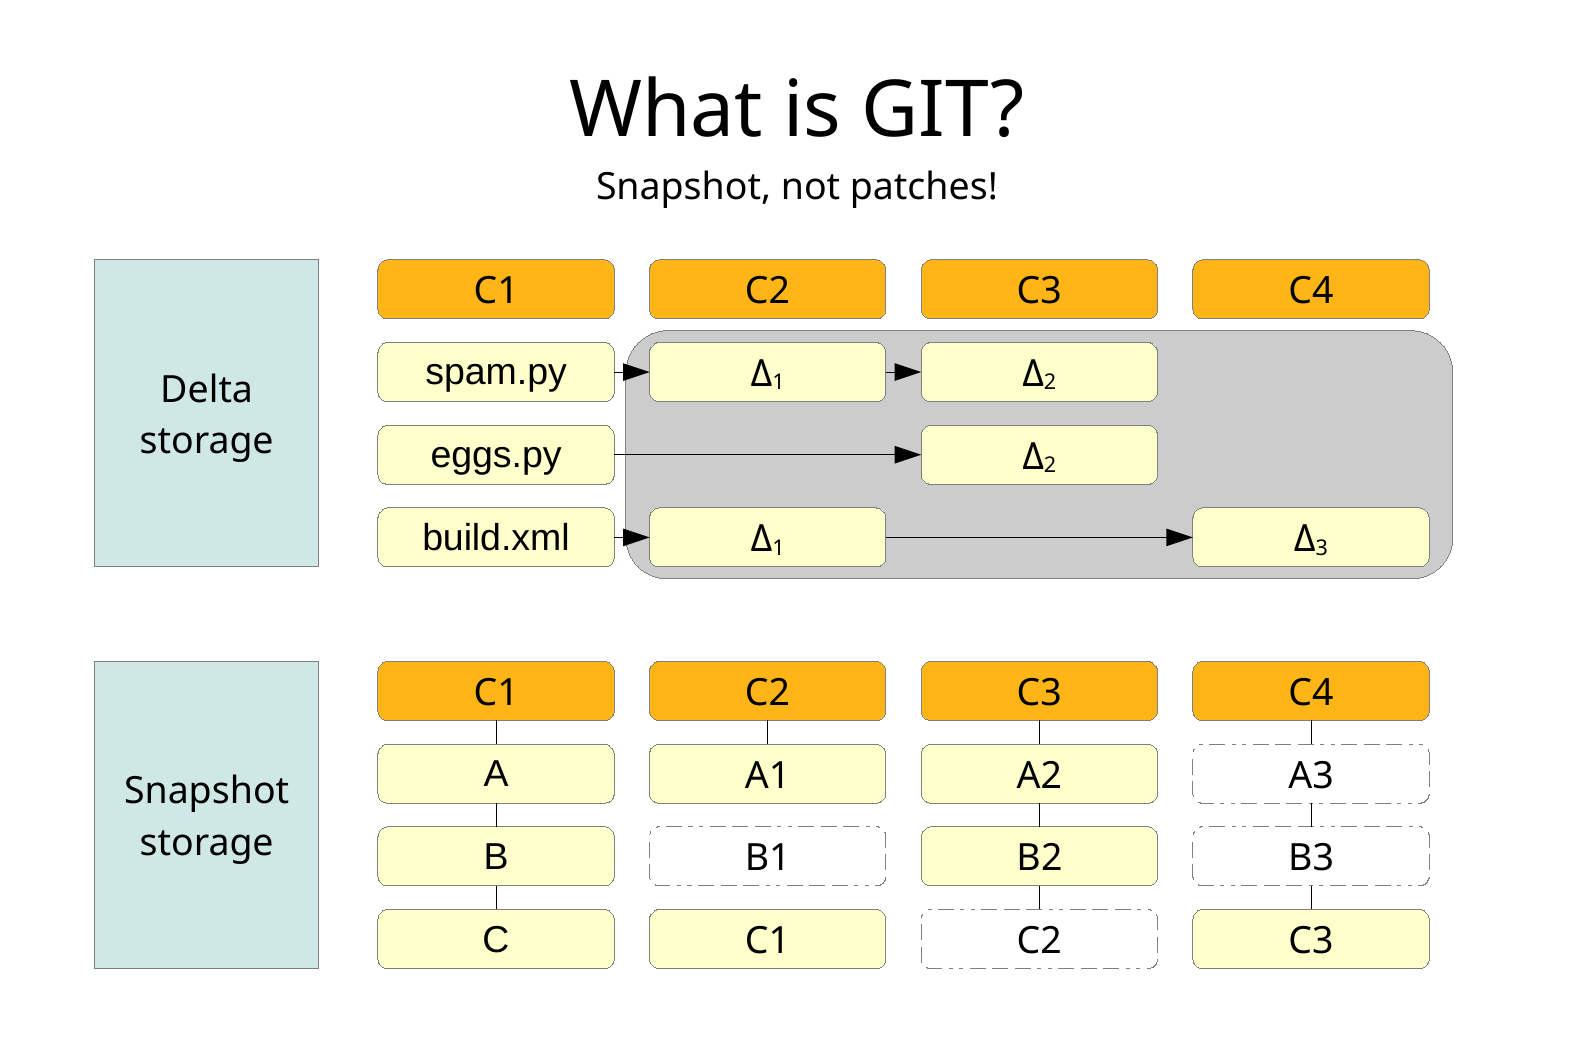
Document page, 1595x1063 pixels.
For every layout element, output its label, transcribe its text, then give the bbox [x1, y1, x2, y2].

text_box Δ1 [649, 507, 886, 567]
text_box C3 [921, 661, 1158, 721]
text_box B3 [1192, 826, 1430, 886]
text_box Δ2 [921, 425, 1158, 485]
text_box Δ2 [921, 342, 1158, 402]
text_box Δ3 [1192, 507, 1430, 567]
text_box C1 [377, 661, 615, 721]
text_box B [377, 826, 615, 886]
text_box C3 [921, 259, 1158, 319]
text_box A2 [921, 744, 1158, 804]
text_box Δ1 [649, 342, 886, 402]
text_box B1 [649, 826, 886, 886]
text_box A3 [1192, 744, 1430, 804]
text_box Delta storage [94, 259, 319, 567]
text_box C2 [921, 909, 1158, 969]
text_box C2 [649, 661, 886, 721]
text_box [625, 330, 1453, 579]
text_box C [377, 909, 615, 969]
text_box spam.py [377, 342, 615, 402]
title What is GIT? Snapshot, not patches! [79, 42, 1515, 220]
text_box C4 [1192, 259, 1430, 319]
text_box eggs.py [377, 425, 615, 485]
text_box C2 [649, 259, 886, 319]
text_box A [377, 744, 615, 804]
text_box C1 [377, 259, 615, 319]
text_box A1 [649, 744, 886, 804]
text_box C1 [649, 909, 886, 969]
text_box B2 [921, 826, 1158, 886]
text_box C4 [1192, 661, 1430, 721]
text_box C3 [1192, 909, 1430, 969]
text_box Snapshot storage [94, 661, 319, 969]
text_box build.xml [377, 507, 615, 567]
